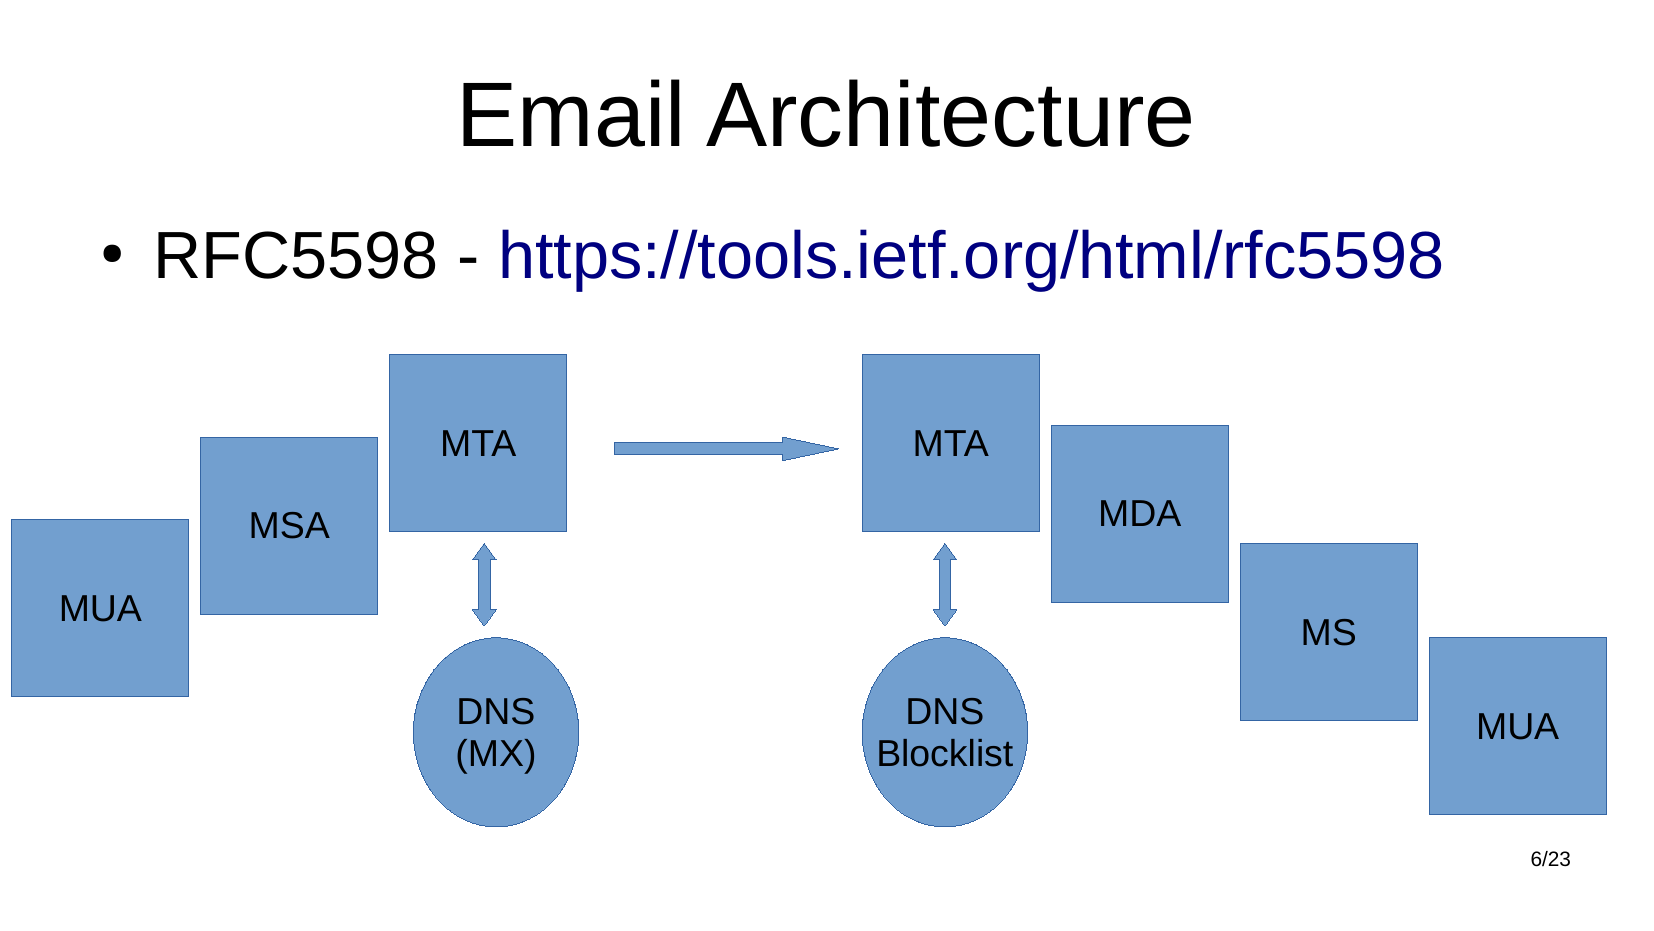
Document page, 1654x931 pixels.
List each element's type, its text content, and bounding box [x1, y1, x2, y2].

text_box [614, 437, 839, 461]
list RFC5598 - https://tools.ietf.org/html/rfc5598 [82, 217, 1571, 355]
text_box MUA [11, 519, 189, 697]
text_box MSA [200, 437, 378, 615]
text_box MDA [1051, 425, 1229, 603]
text_box MUA [1429, 637, 1607, 815]
title Email Architecture [82, 37, 1571, 193]
text_box MS [1240, 543, 1418, 721]
text_box [933, 543, 957, 626]
text_box [472, 543, 497, 626]
text_box DNS (MX) [413, 637, 579, 827]
text_box MTA [389, 354, 567, 532]
text_box MTA [862, 354, 1040, 532]
text_box DNS Blocklist [862, 637, 1028, 827]
